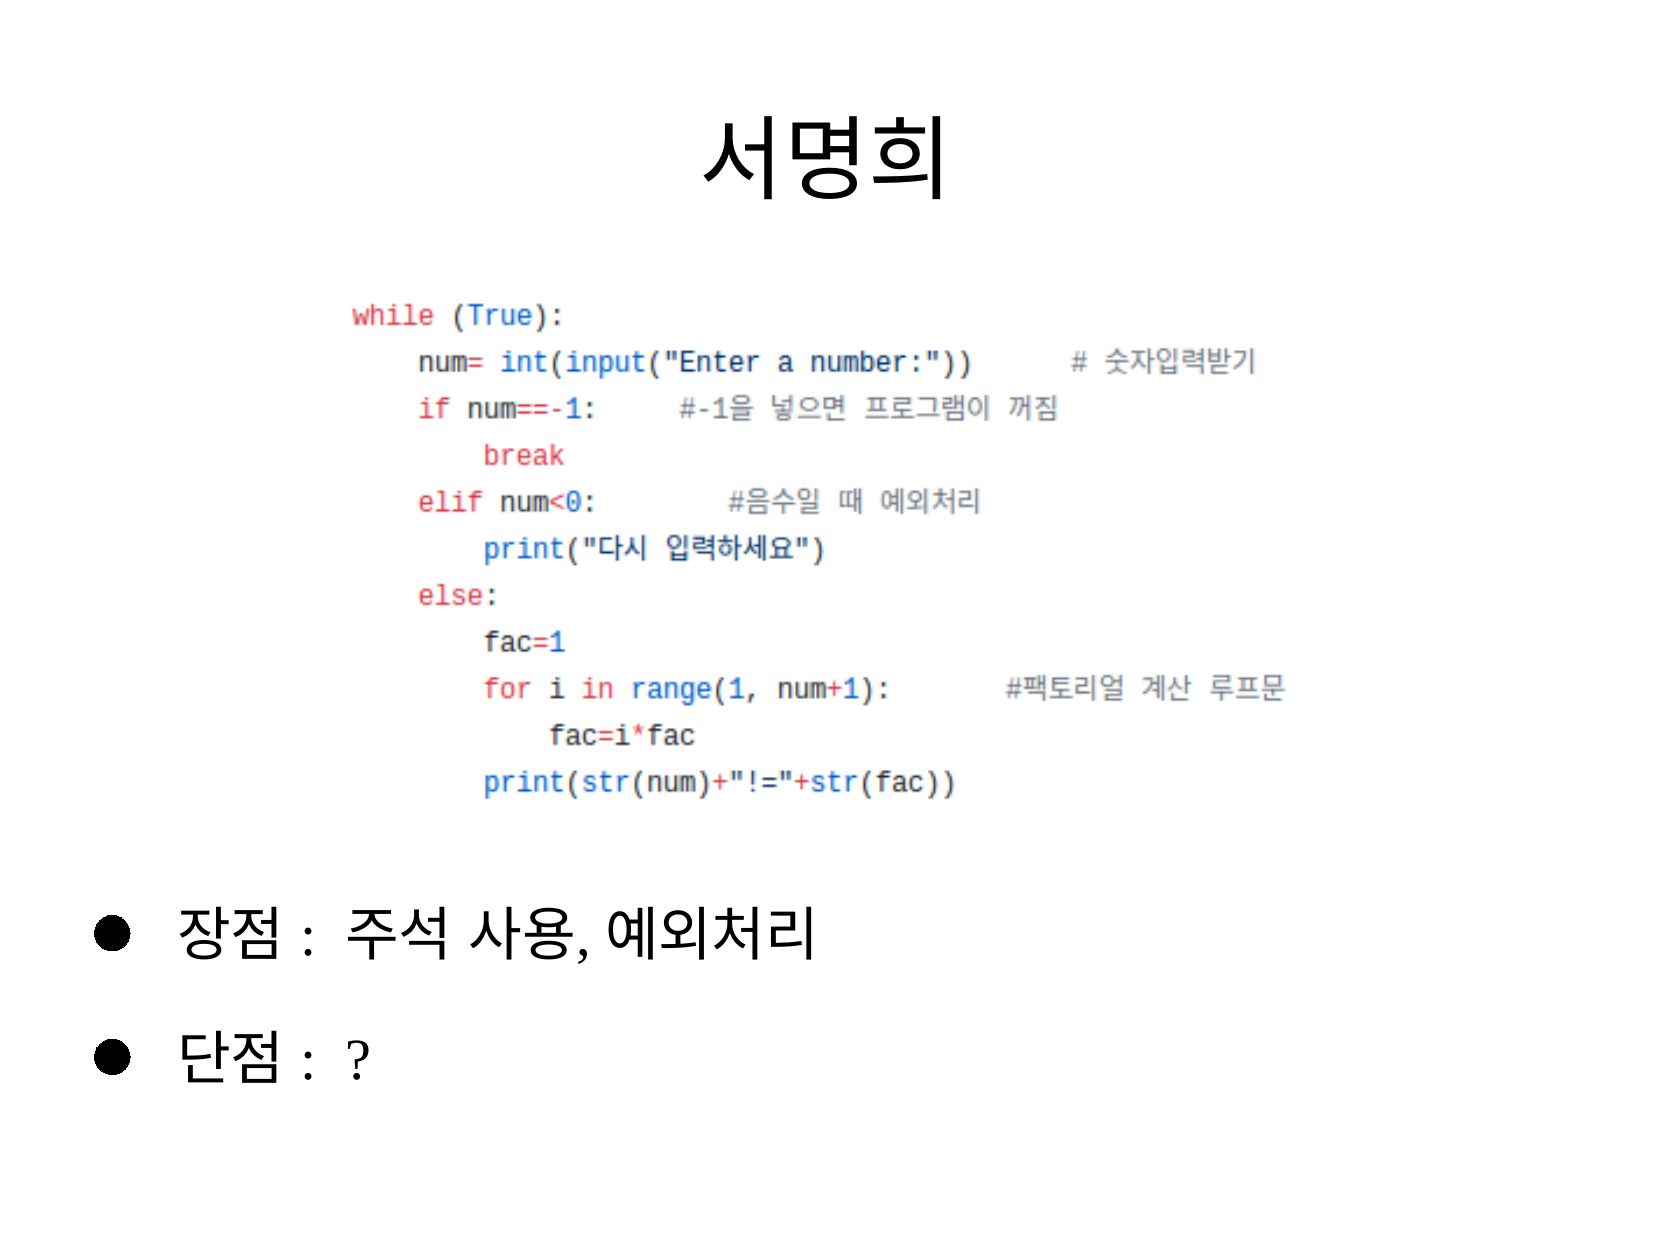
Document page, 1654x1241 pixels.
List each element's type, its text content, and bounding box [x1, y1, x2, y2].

picture [330, 300, 1335, 804]
title 장점 : 주석 사용, 예외처리 [177, 826, 1394, 950]
title [82, 850, 1571, 1182]
title 단점 : ? [177, 950, 1394, 1158]
text_box [94, 915, 131, 951]
text_box [94, 1039, 131, 1075]
title 서명희 [82, 49, 1571, 257]
